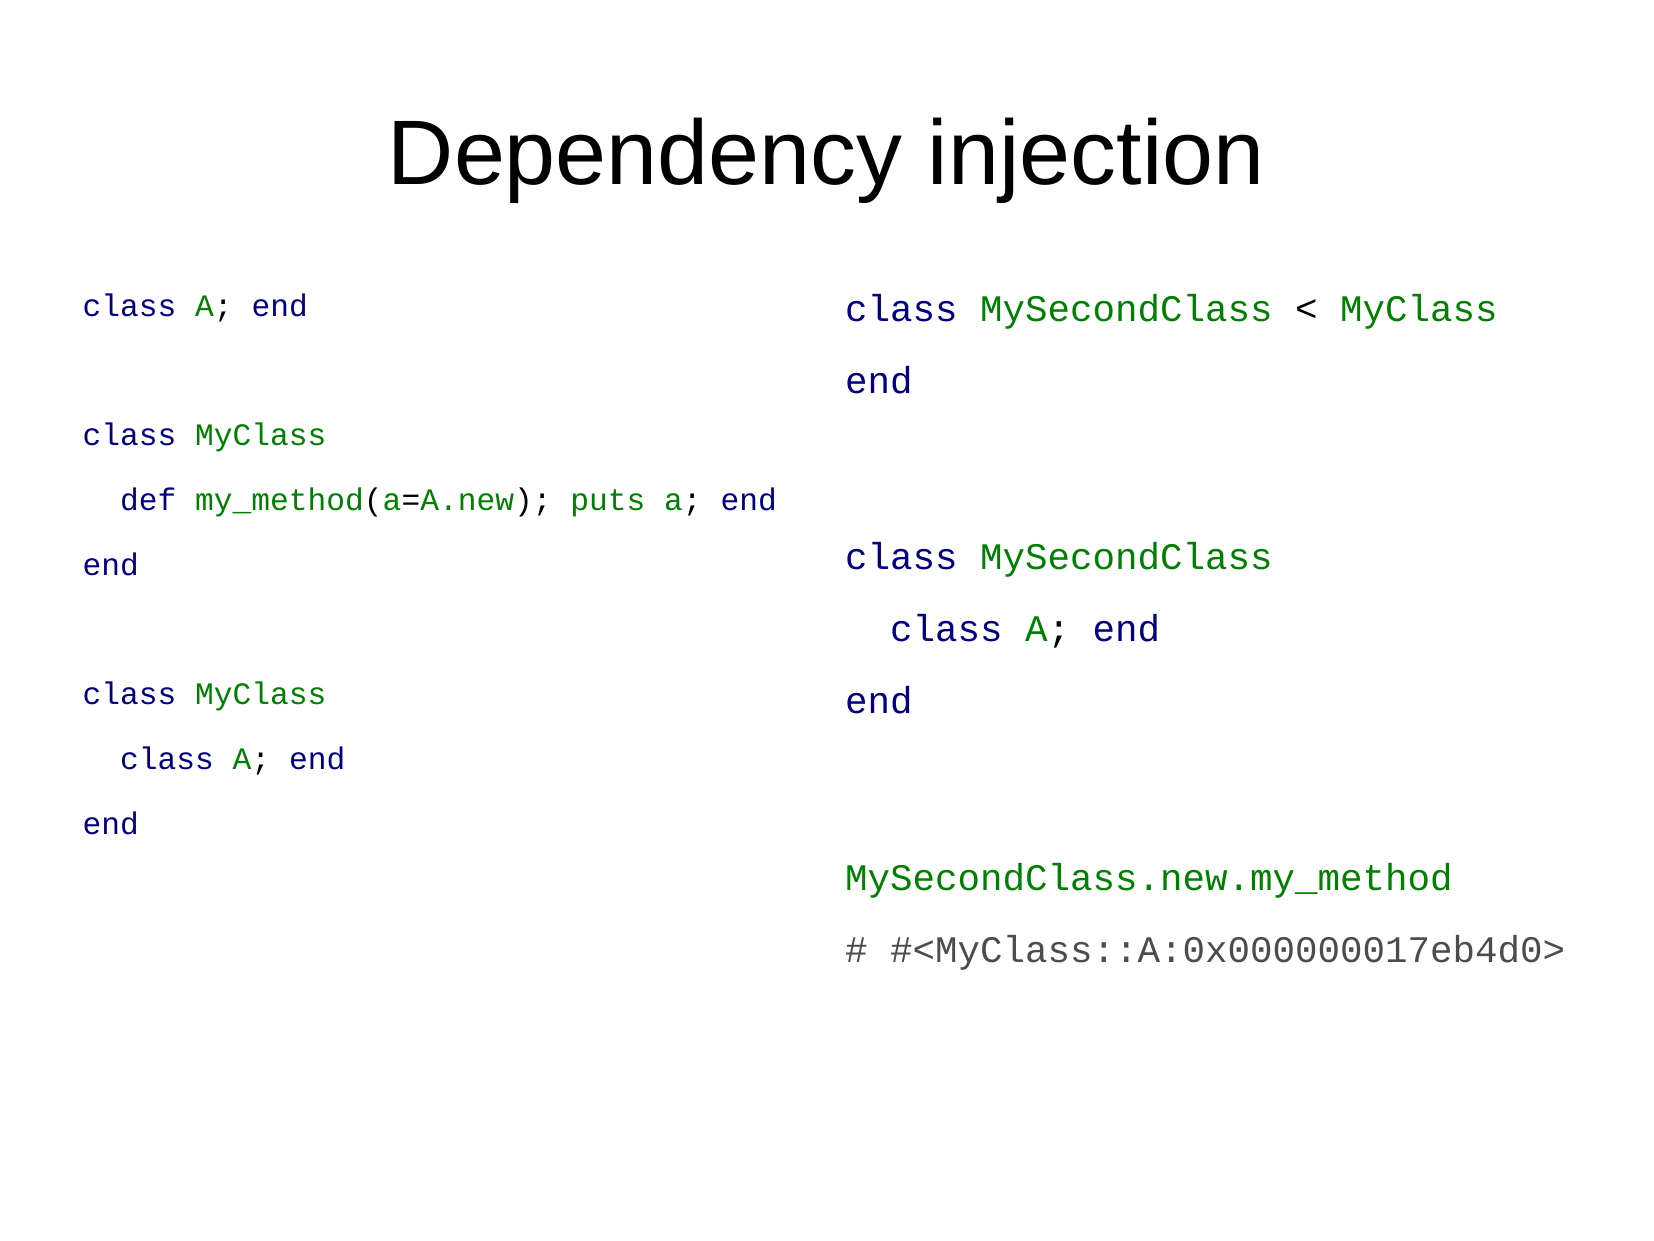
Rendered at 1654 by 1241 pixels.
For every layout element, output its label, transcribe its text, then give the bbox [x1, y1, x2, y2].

title Dependency injection [82, 49, 1571, 257]
list class A; end class MyClass def my_method(a=A.new); puts a; end end class MyClass class A; end end [82, 290, 809, 1010]
list class MySecondClass < MyClass end class MySecondClass class A; end end MySecondClass.new.my_method # #<MyClass::A:0x000000017eb4d0> [845, 290, 1572, 1010]
